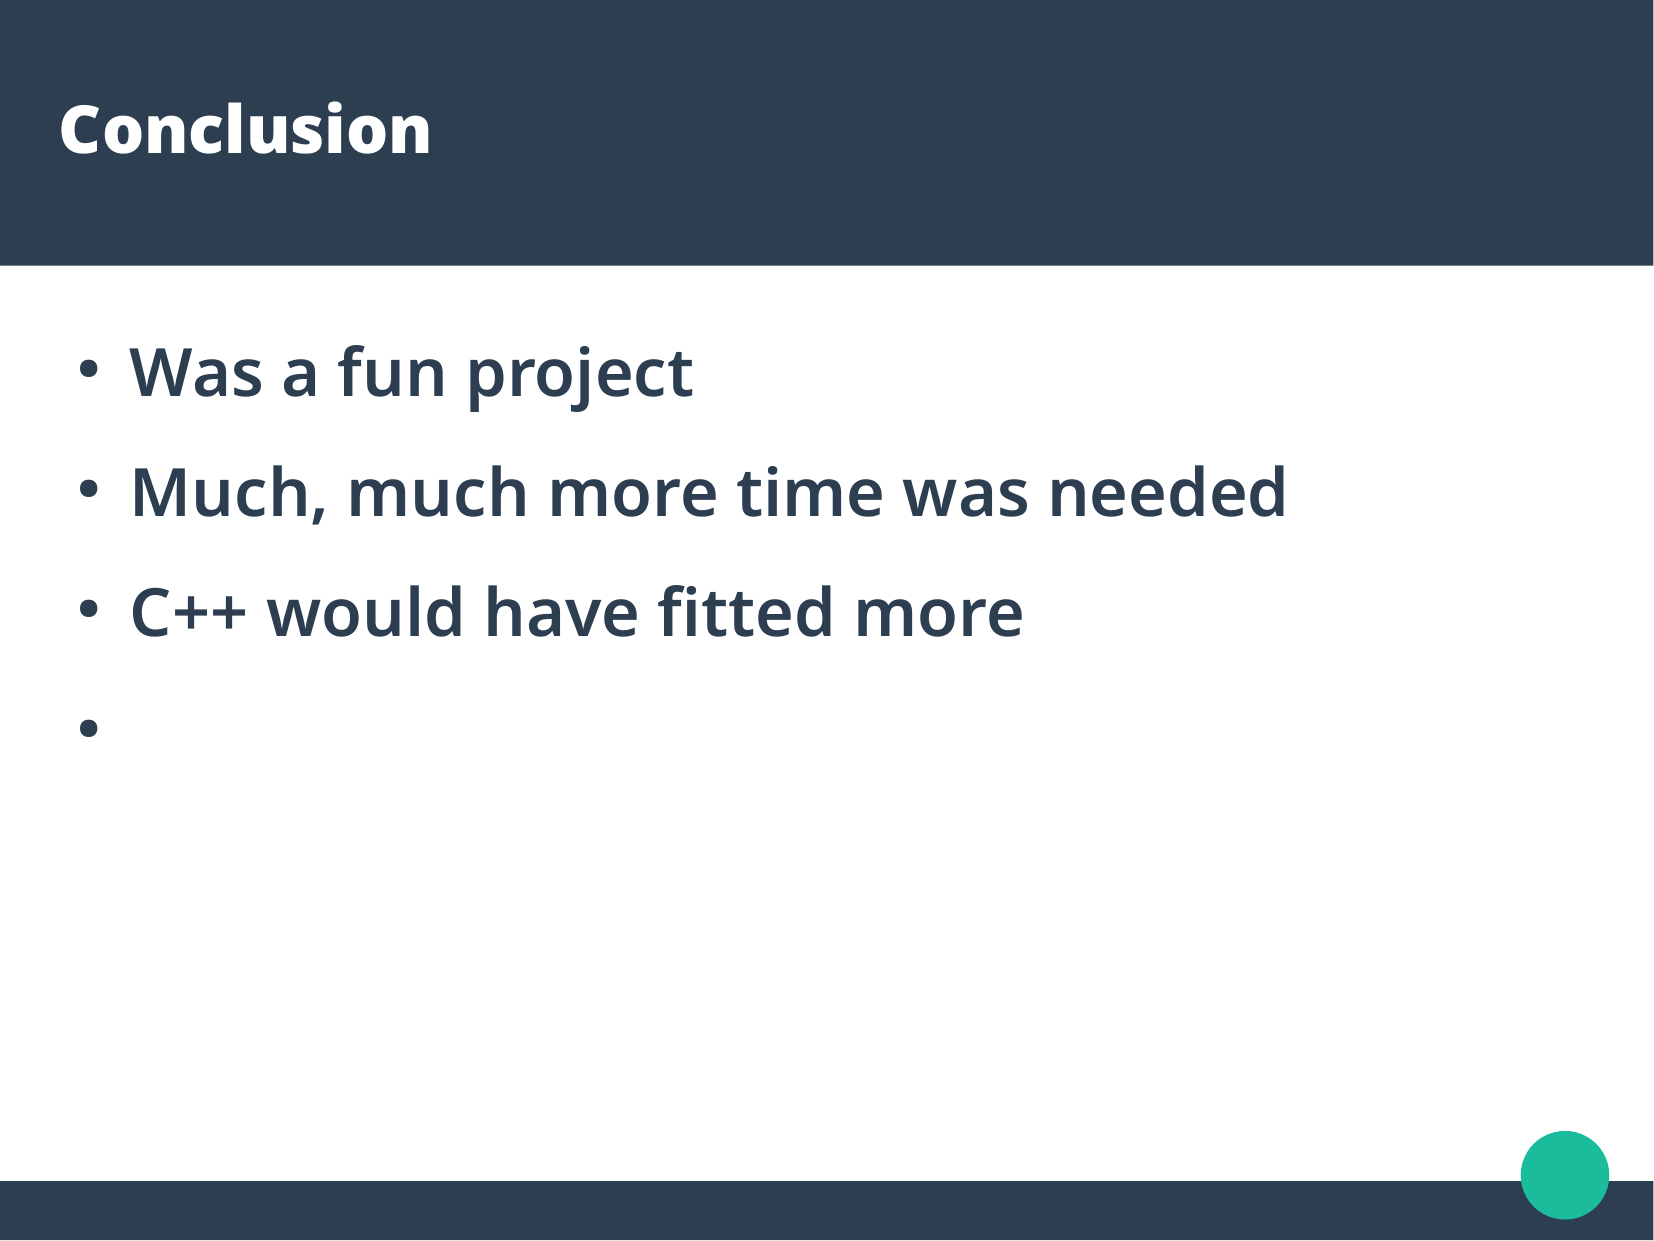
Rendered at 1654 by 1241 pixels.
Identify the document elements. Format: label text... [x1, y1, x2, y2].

list Was a fun project Much, much more time was needed C++ would have fitted more [59, 324, 1595, 1152]
title Conclusion [59, 49, 1595, 207]
